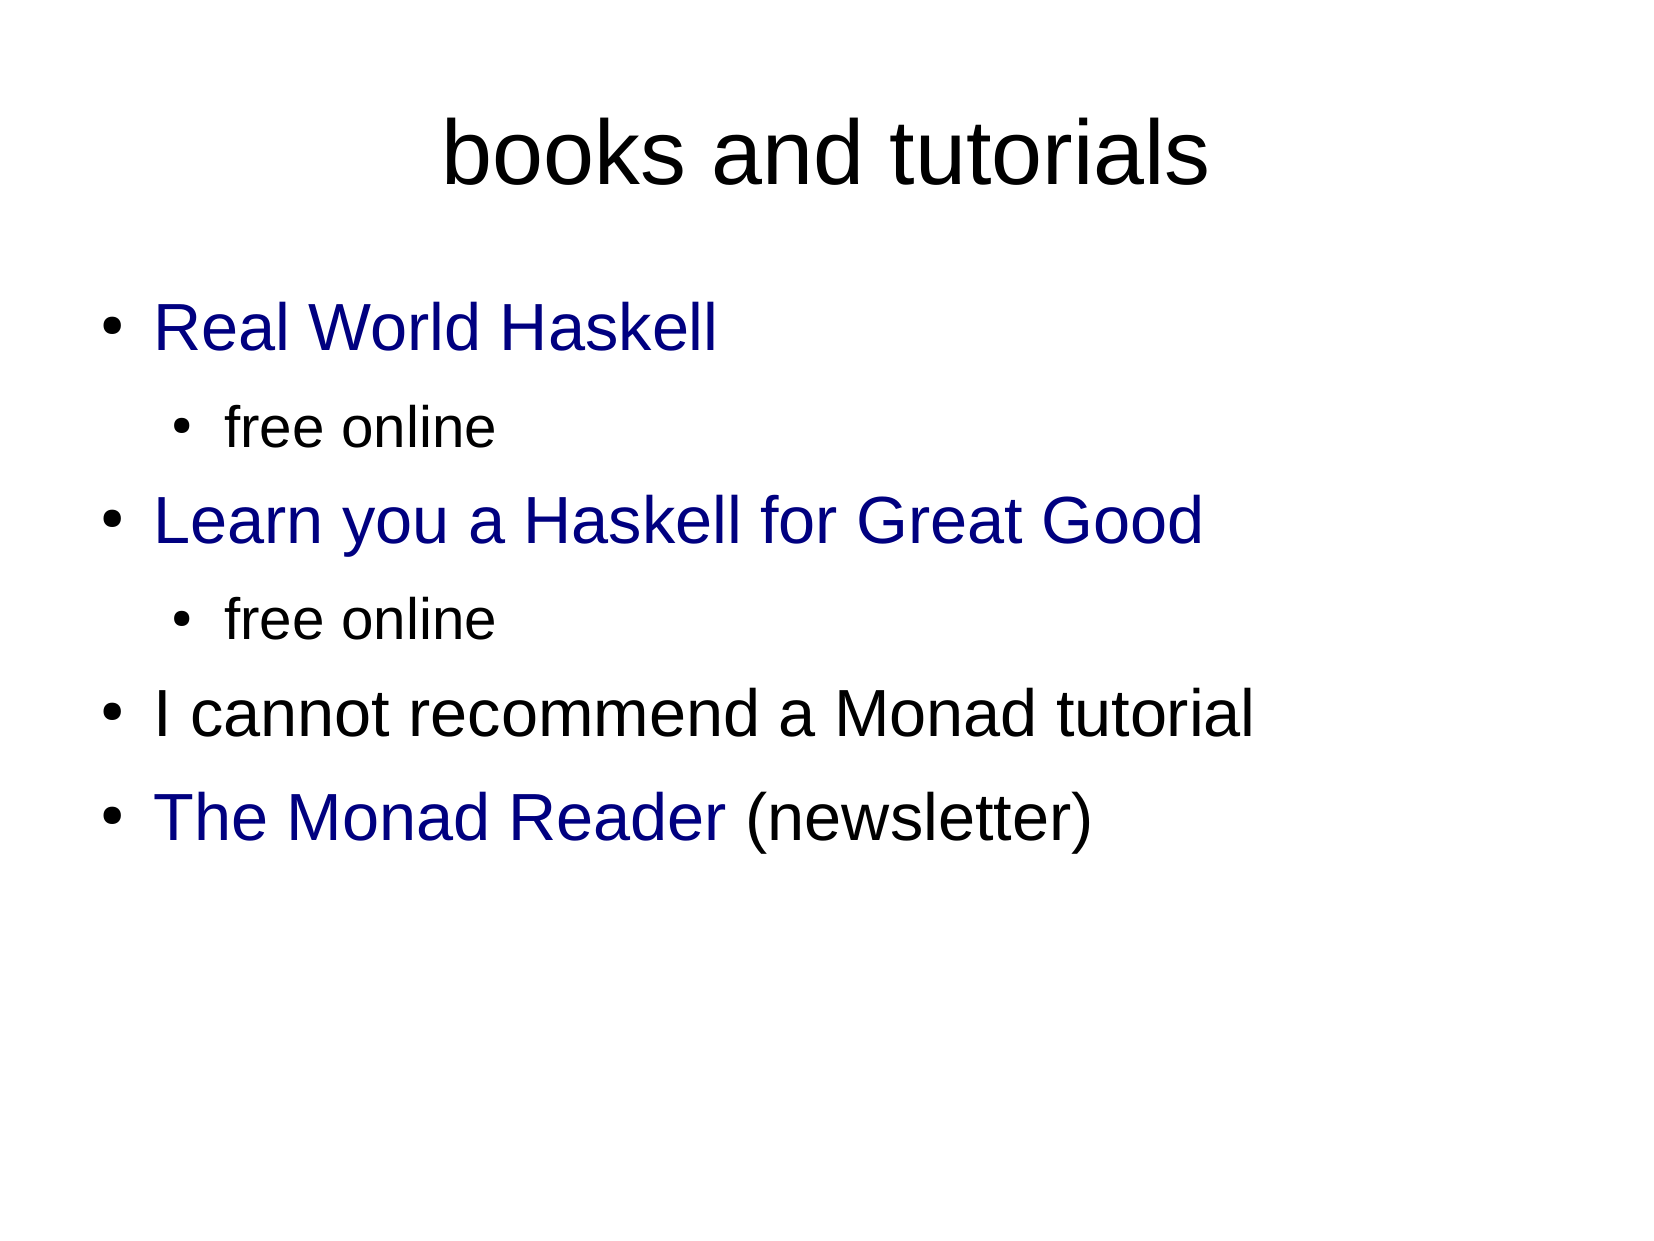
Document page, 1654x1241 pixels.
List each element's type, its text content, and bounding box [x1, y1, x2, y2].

title books and tutorials [82, 49, 1571, 257]
list Real World Haskell free online Learn you a Haskell for Great Good free online I cannot recommend a Monad tutorial The Monad Reader (newsletter) [82, 290, 1571, 1109]
